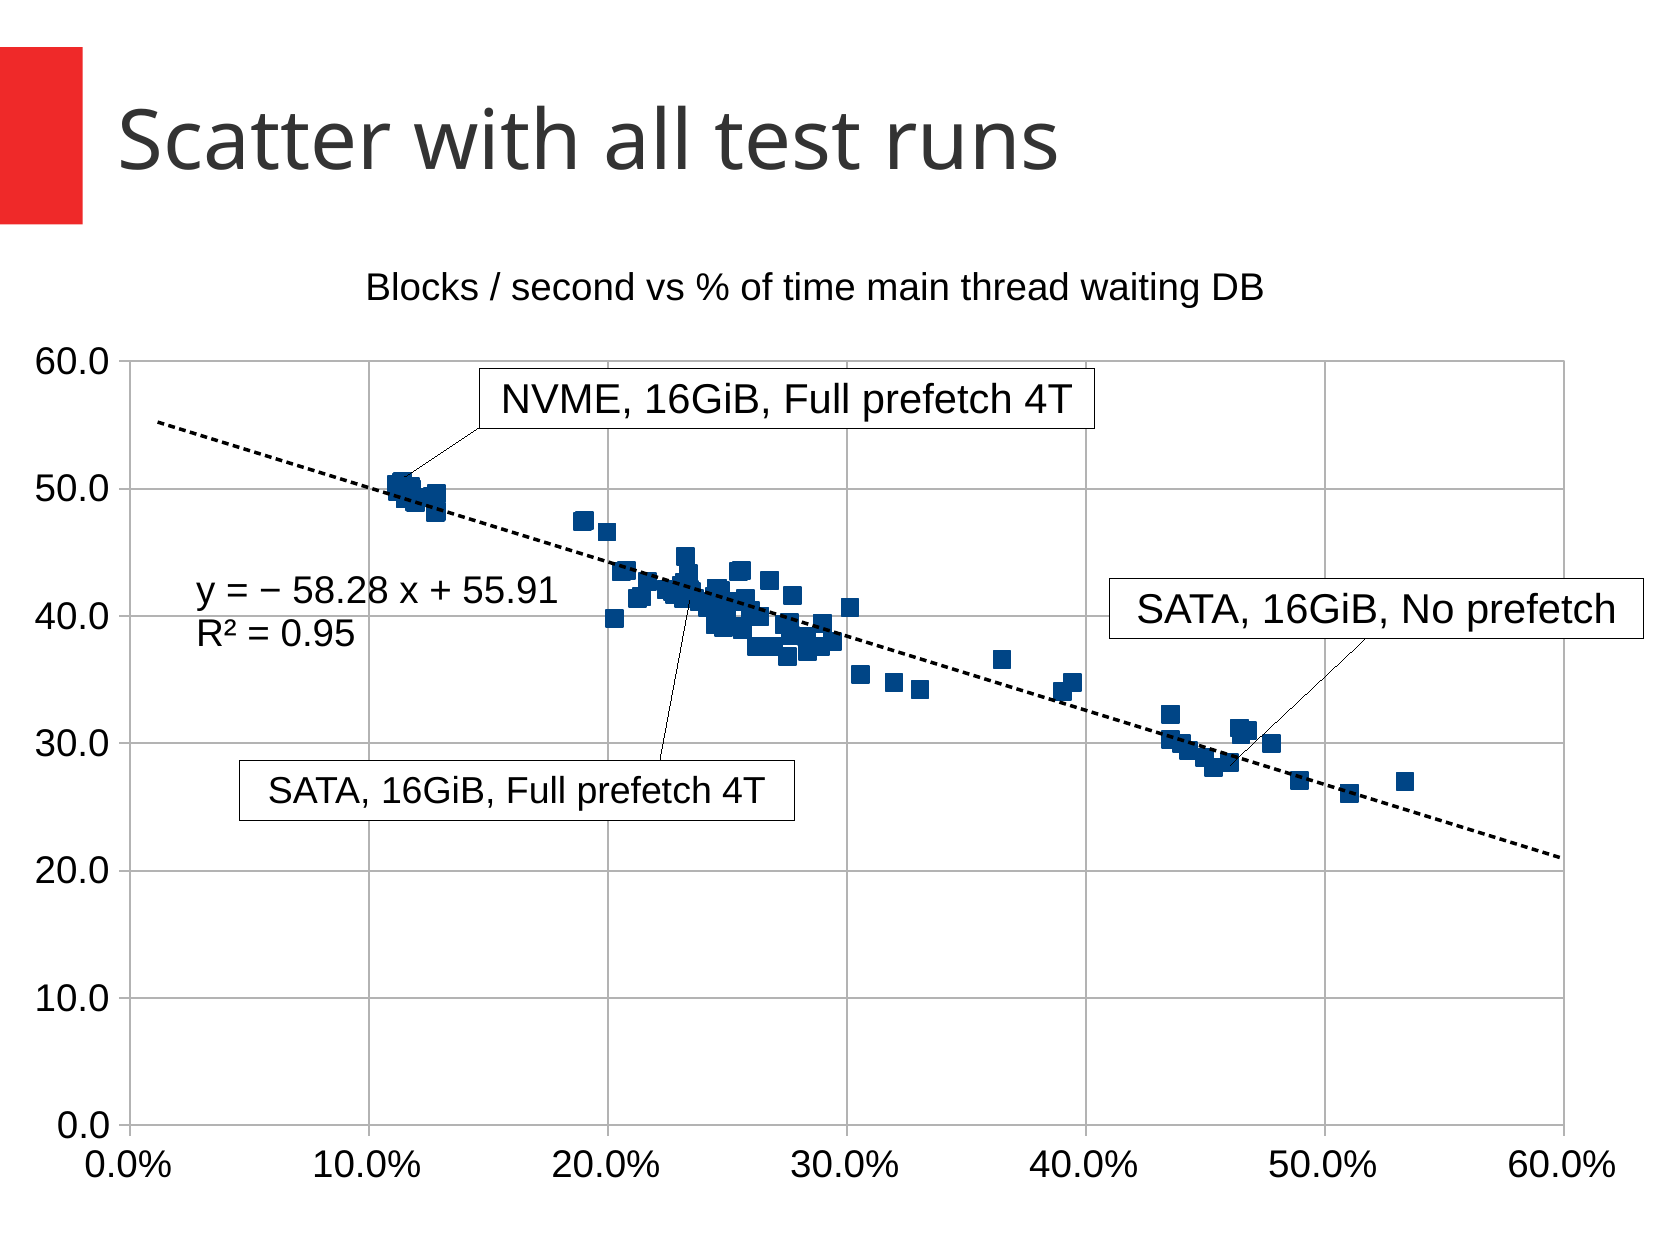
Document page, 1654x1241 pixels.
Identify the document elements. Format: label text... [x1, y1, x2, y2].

title Scatter with all test runs [117, 29, 1605, 245]
text_box NVME, 16GiB, Full prefetch 4T [479, 368, 1095, 429]
picture [1, 225, 1651, 1207]
text_box SATA, 16GiB, Full prefetch 4T [239, 760, 795, 821]
text_box SATA, 16GiB, No prefetch [1109, 578, 1644, 639]
